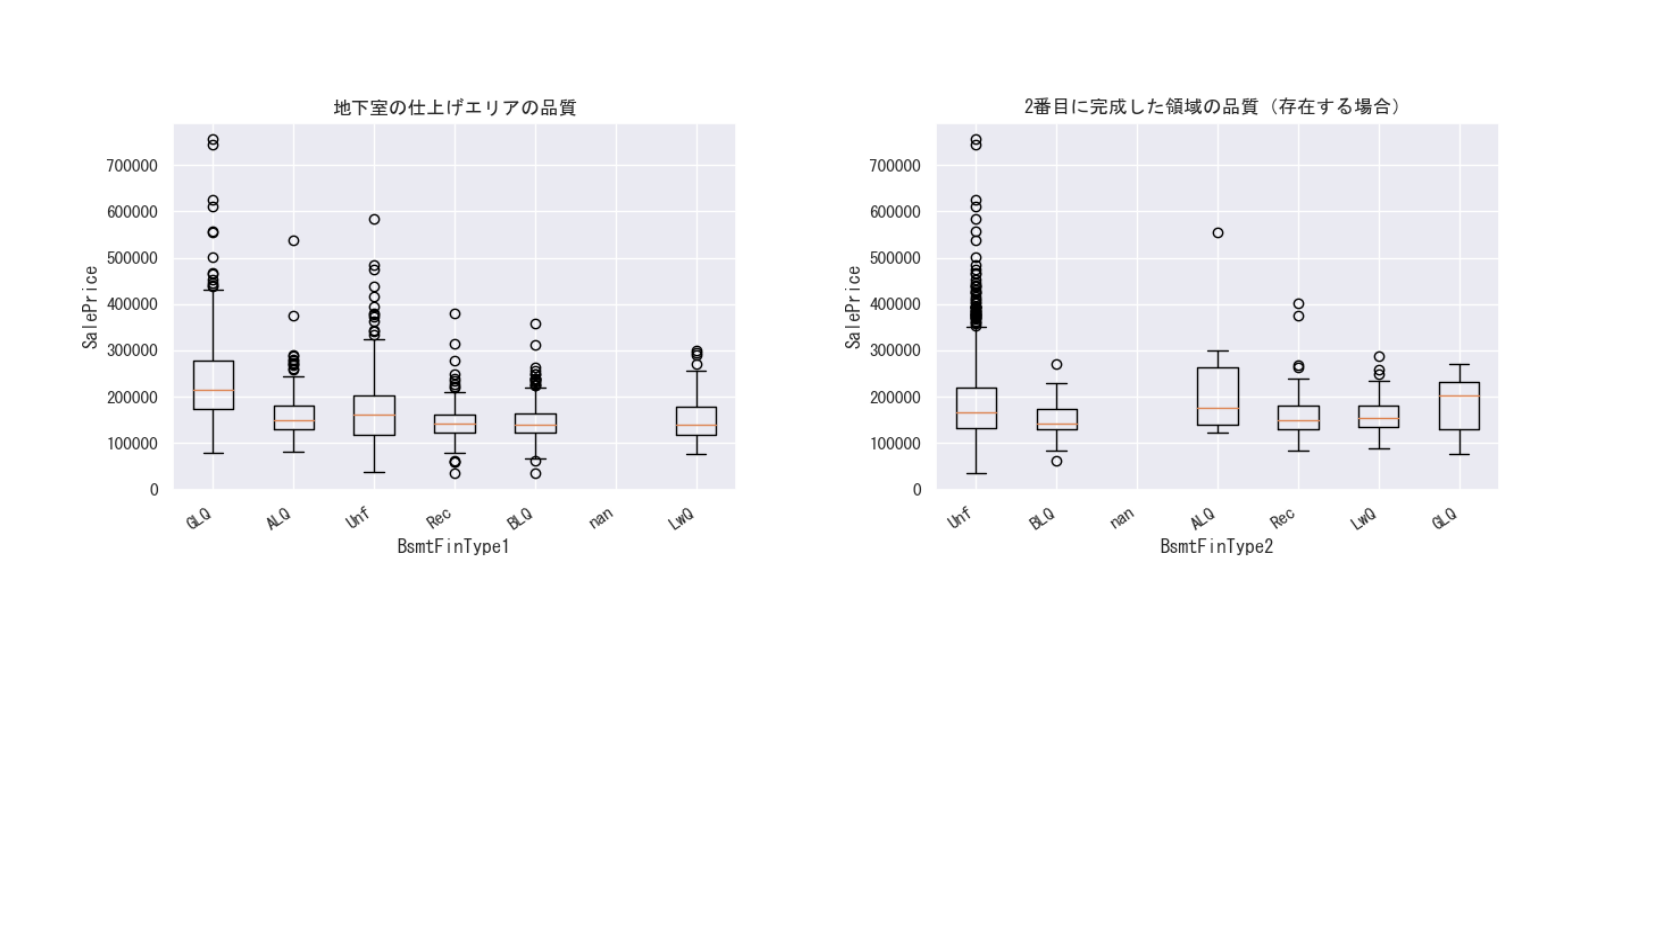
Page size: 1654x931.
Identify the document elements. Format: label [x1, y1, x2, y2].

picture [845, 58, 1572, 598]
picture [82, 58, 809, 598]
